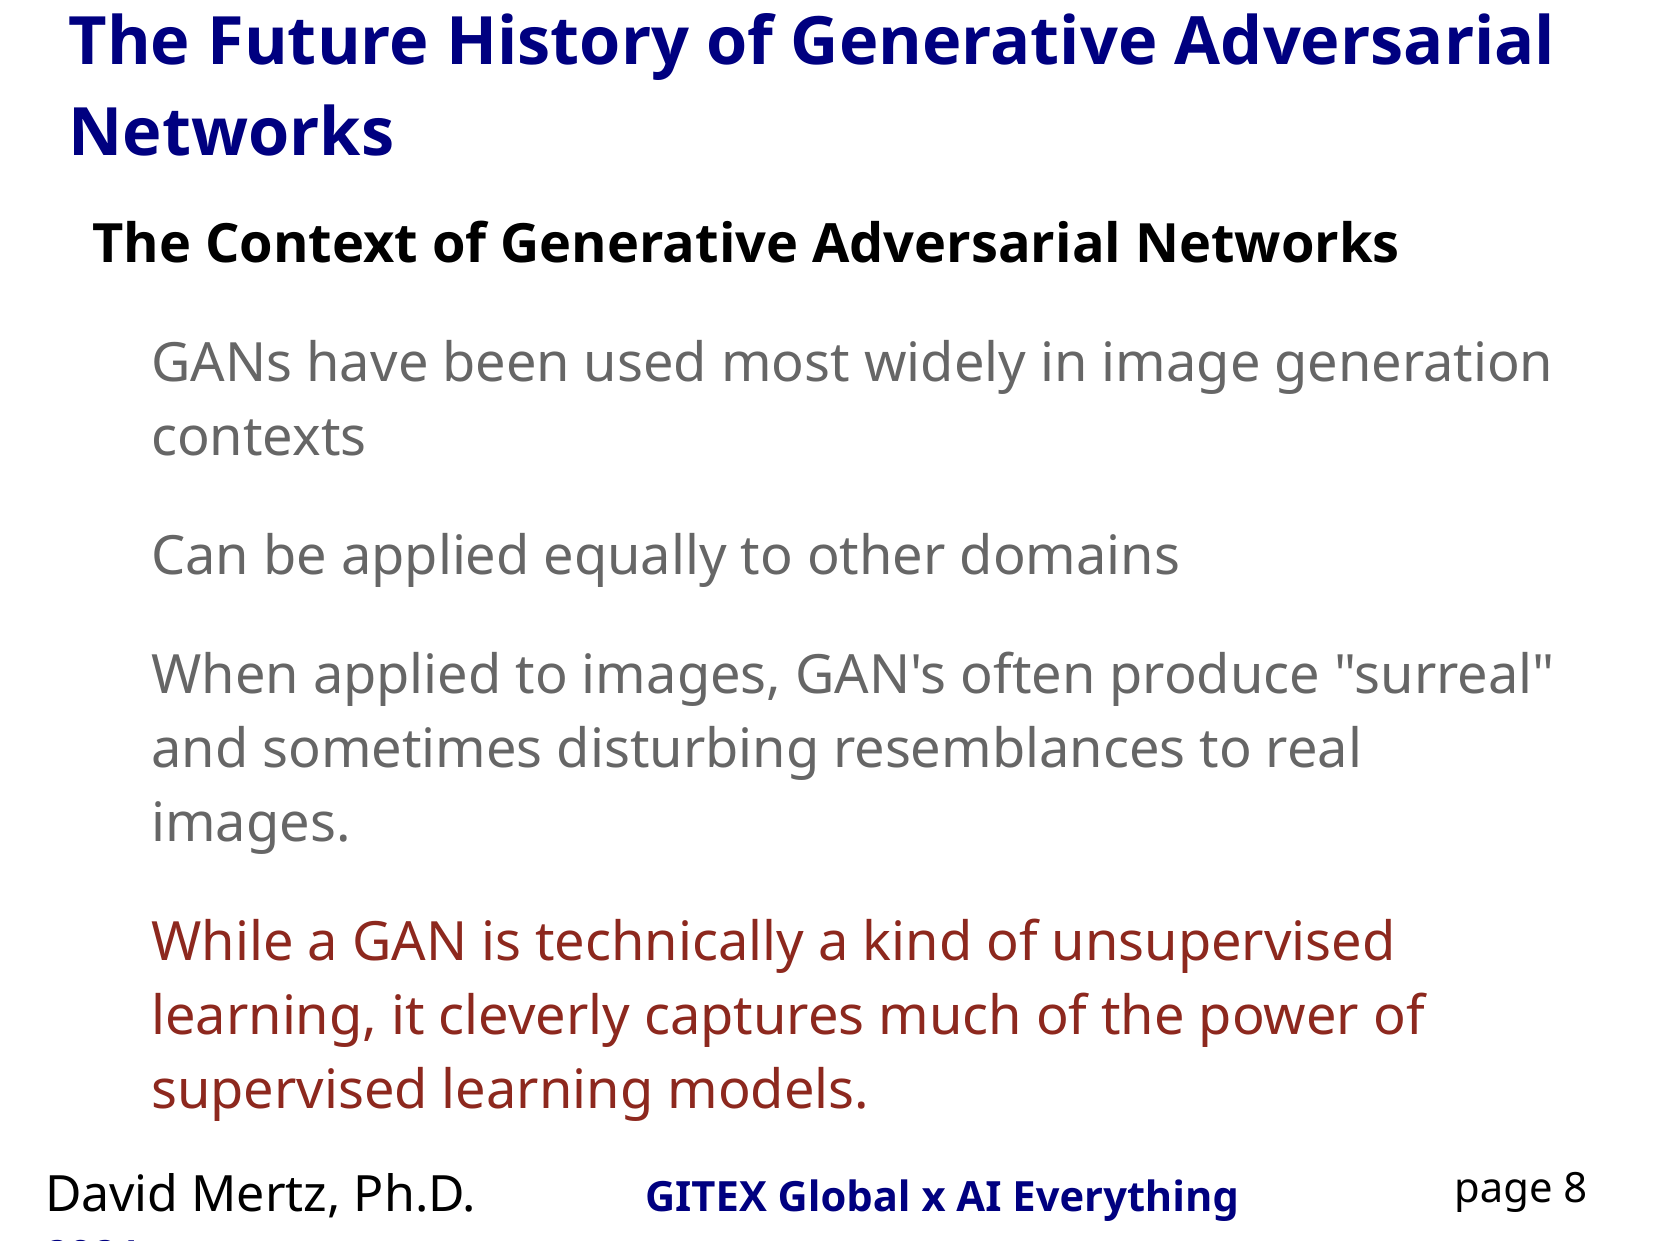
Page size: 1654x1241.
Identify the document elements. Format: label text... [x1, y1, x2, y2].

list The Context of Generative Adversarial Networks GANs have been used most widely in image generation contexts Can be applied equally to other domains When applied to images, GAN's often produce "surreal" and sometimes disturbing resemblances to real images. While a GAN is technically a kind of unsupervised learning, it cleverly captures much of the power of supervised learning models. [92, 204, 1561, 1049]
